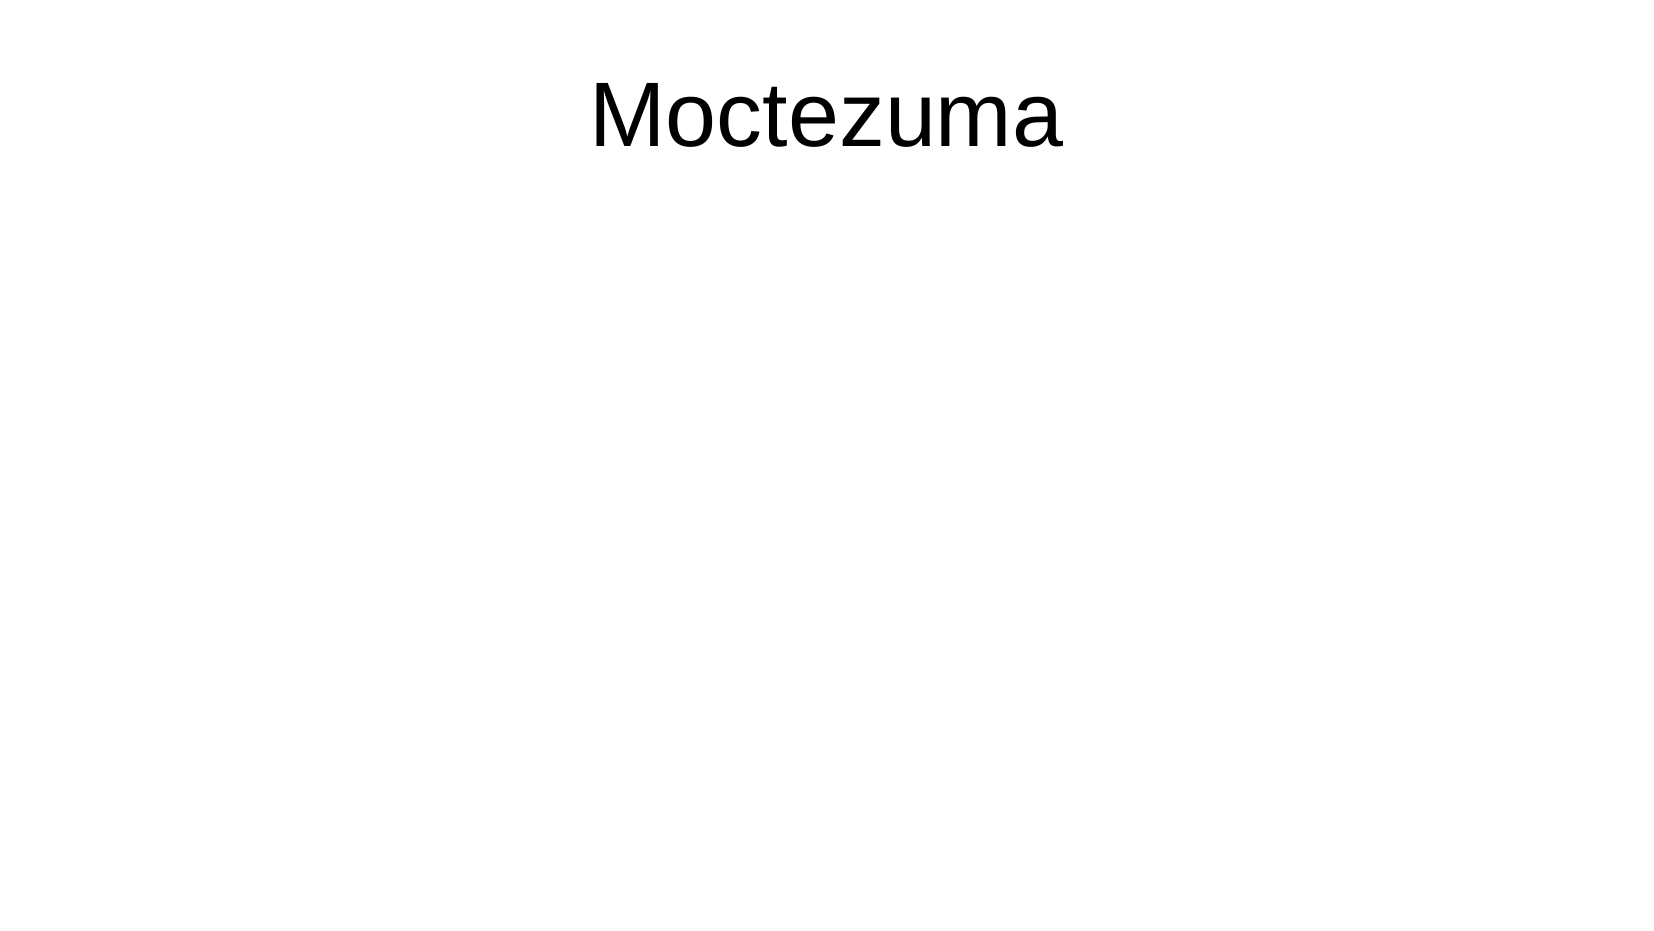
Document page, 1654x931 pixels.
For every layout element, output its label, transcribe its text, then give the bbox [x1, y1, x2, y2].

title Moctezuma [82, 37, 1571, 193]
